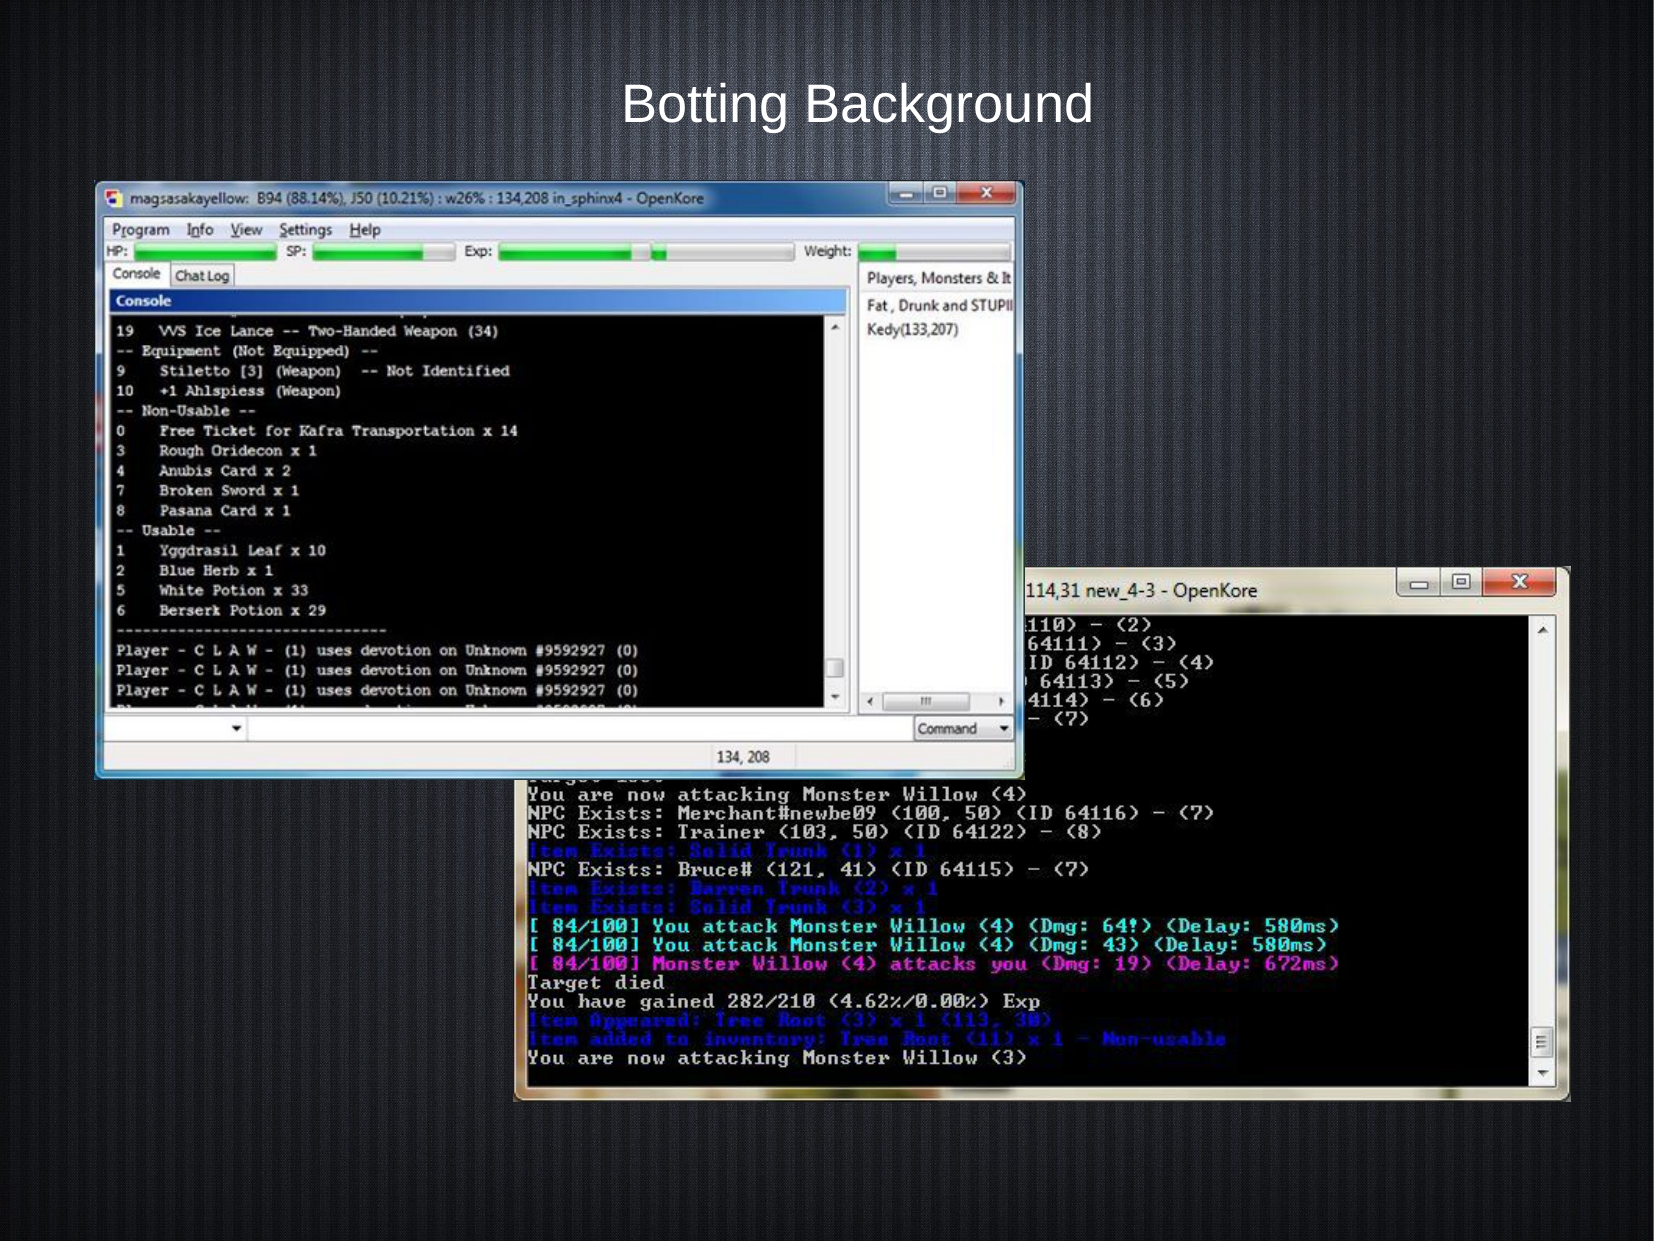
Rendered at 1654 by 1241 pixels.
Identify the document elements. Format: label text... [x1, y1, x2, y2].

picture [0, 0, 1654, 1241]
text_box Botting Background [606, 66, 1111, 142]
